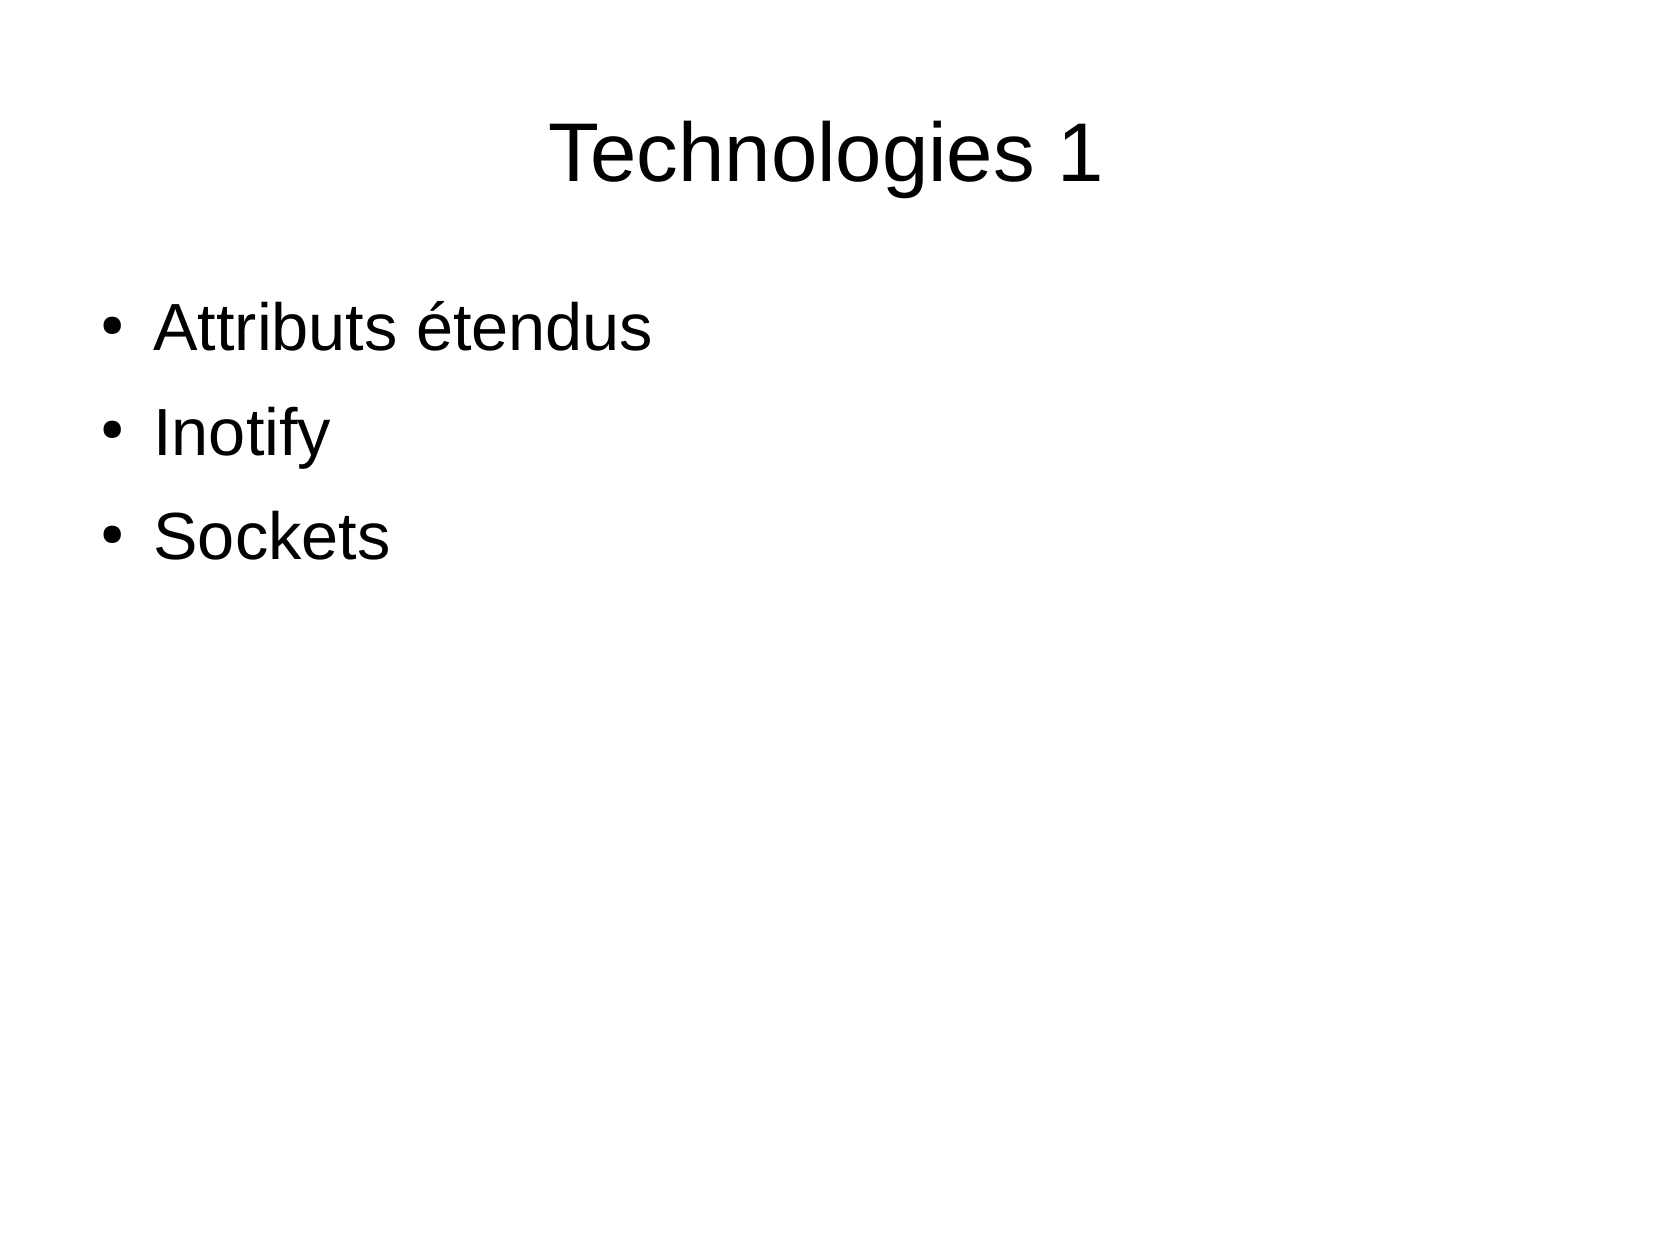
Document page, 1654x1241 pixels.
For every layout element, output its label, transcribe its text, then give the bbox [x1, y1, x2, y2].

title Technologies 1 [82, 49, 1571, 257]
list Attributs étendus Inotify Sockets [82, 290, 1571, 1010]
